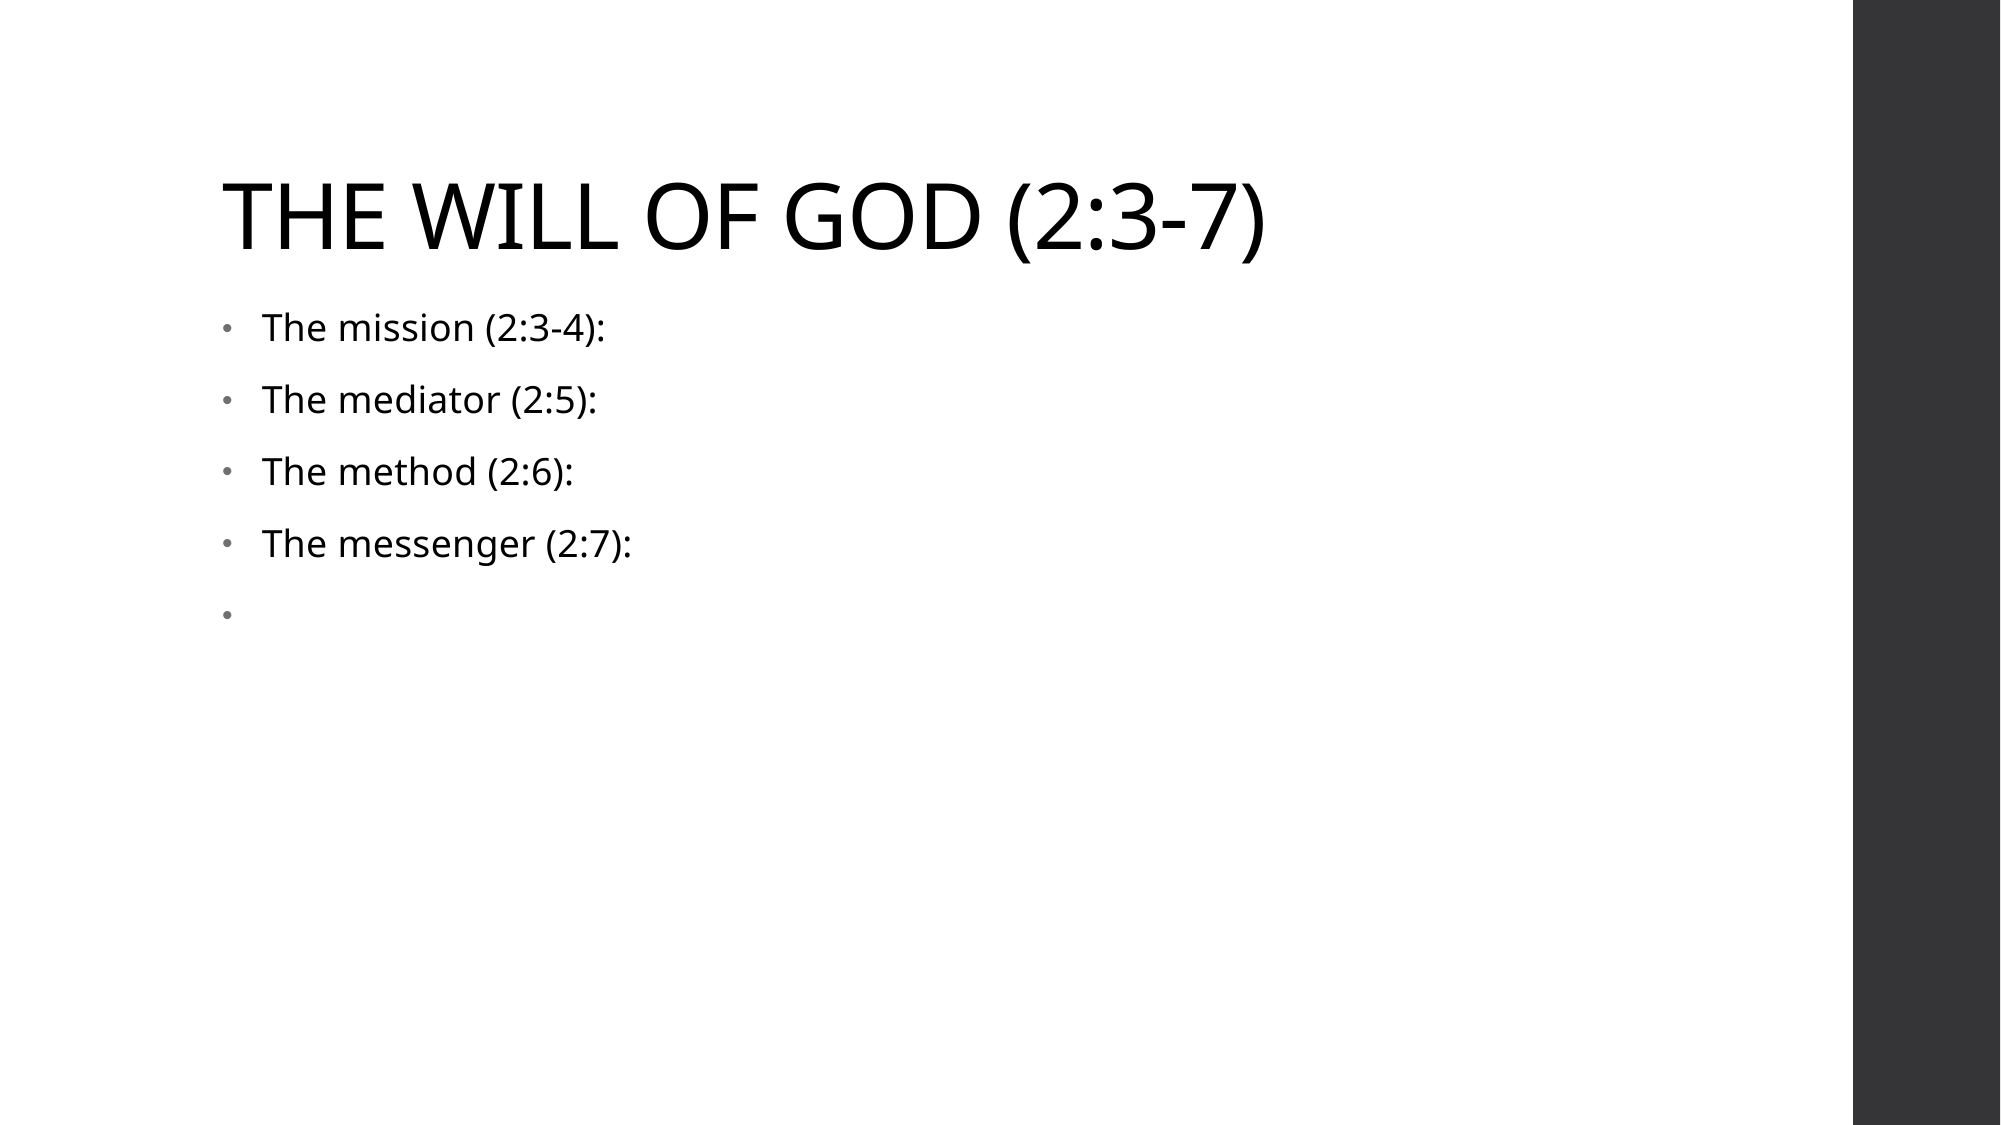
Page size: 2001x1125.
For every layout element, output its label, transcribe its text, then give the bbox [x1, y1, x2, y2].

title THE WILL OF GOD (2:3-7) [206, 60, 1797, 278]
list The mission (2:3-4): The mediator (2:5): The method (2:6): The messenger (2:7): [206, 299, 1617, 1014]
